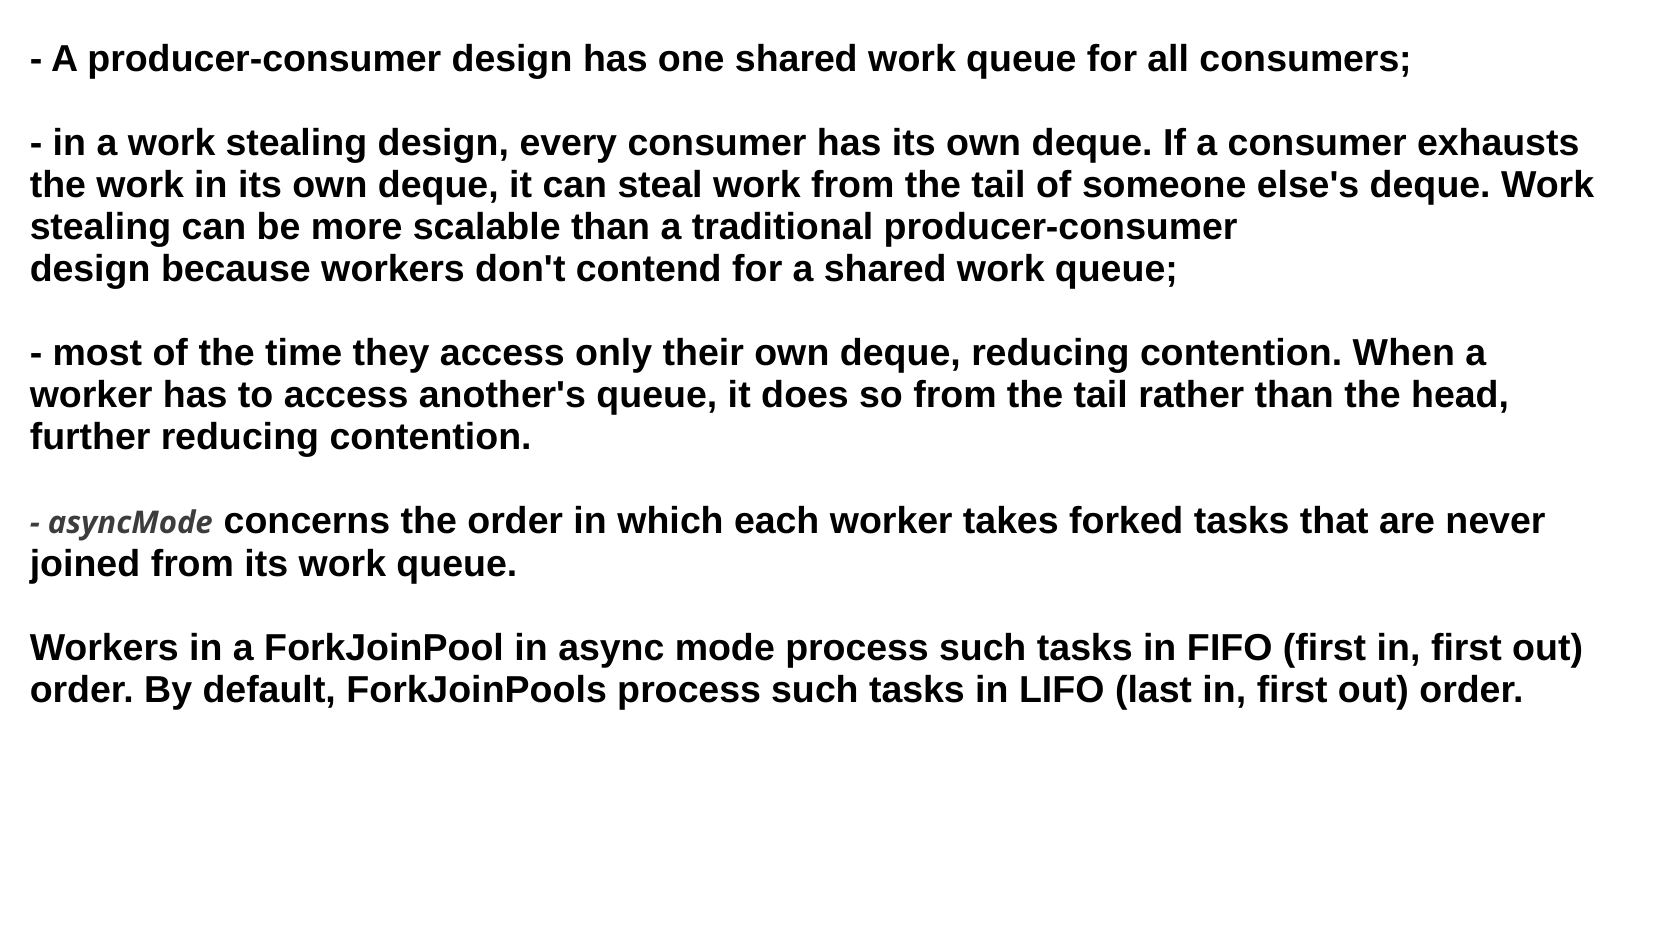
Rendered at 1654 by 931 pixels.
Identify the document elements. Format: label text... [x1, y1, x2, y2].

text_box - A producer-consumer design has one shared work queue for all consumers; - in a work stealing design, every consumer has its own deque. If a consumer exhausts the work in its own deque, it can steal work from the tail of someone else's deque. Work stealing can be more scalable than a traditional producer-consumer design because workers don't contend for a shared work queue; - most of the time they access only their own deque, reducing contention. When a worker has to access another's queue, it does so from the tail rather than the head, further reducing contention. - asyncMode concerns the order in which each worker takes forked tasks that are never joined from its work queue. Workers in a ForkJoinPool in async mode process such tasks in FIFO (first in, first out) order. By default, ForkJoinPools process such tasks in LIFO (last in, first out) order. [15, 30, 1621, 717]
